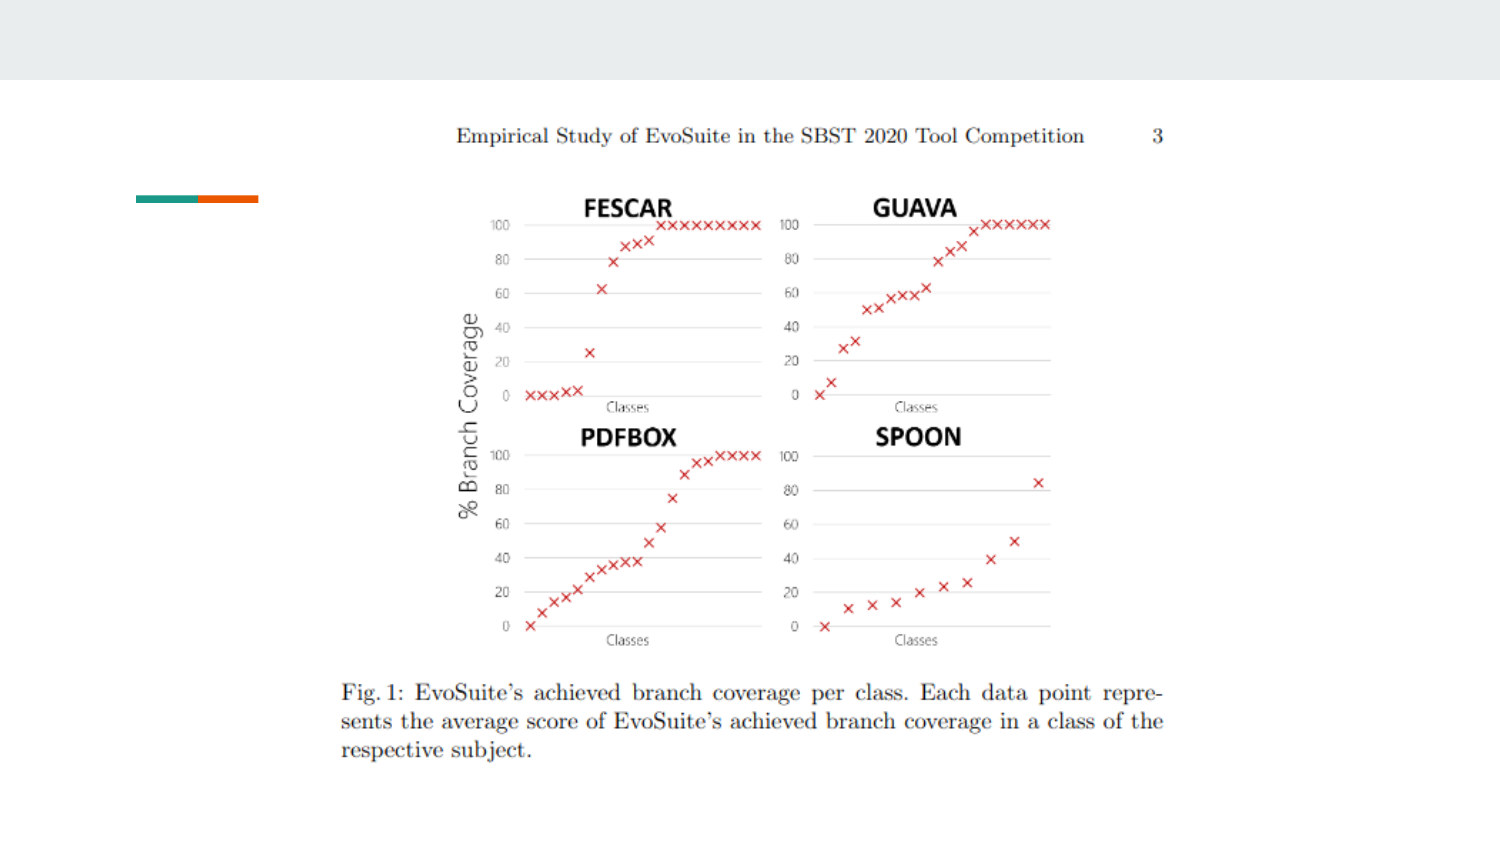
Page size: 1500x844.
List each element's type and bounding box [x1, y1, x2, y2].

picture [305, 120, 1195, 773]
